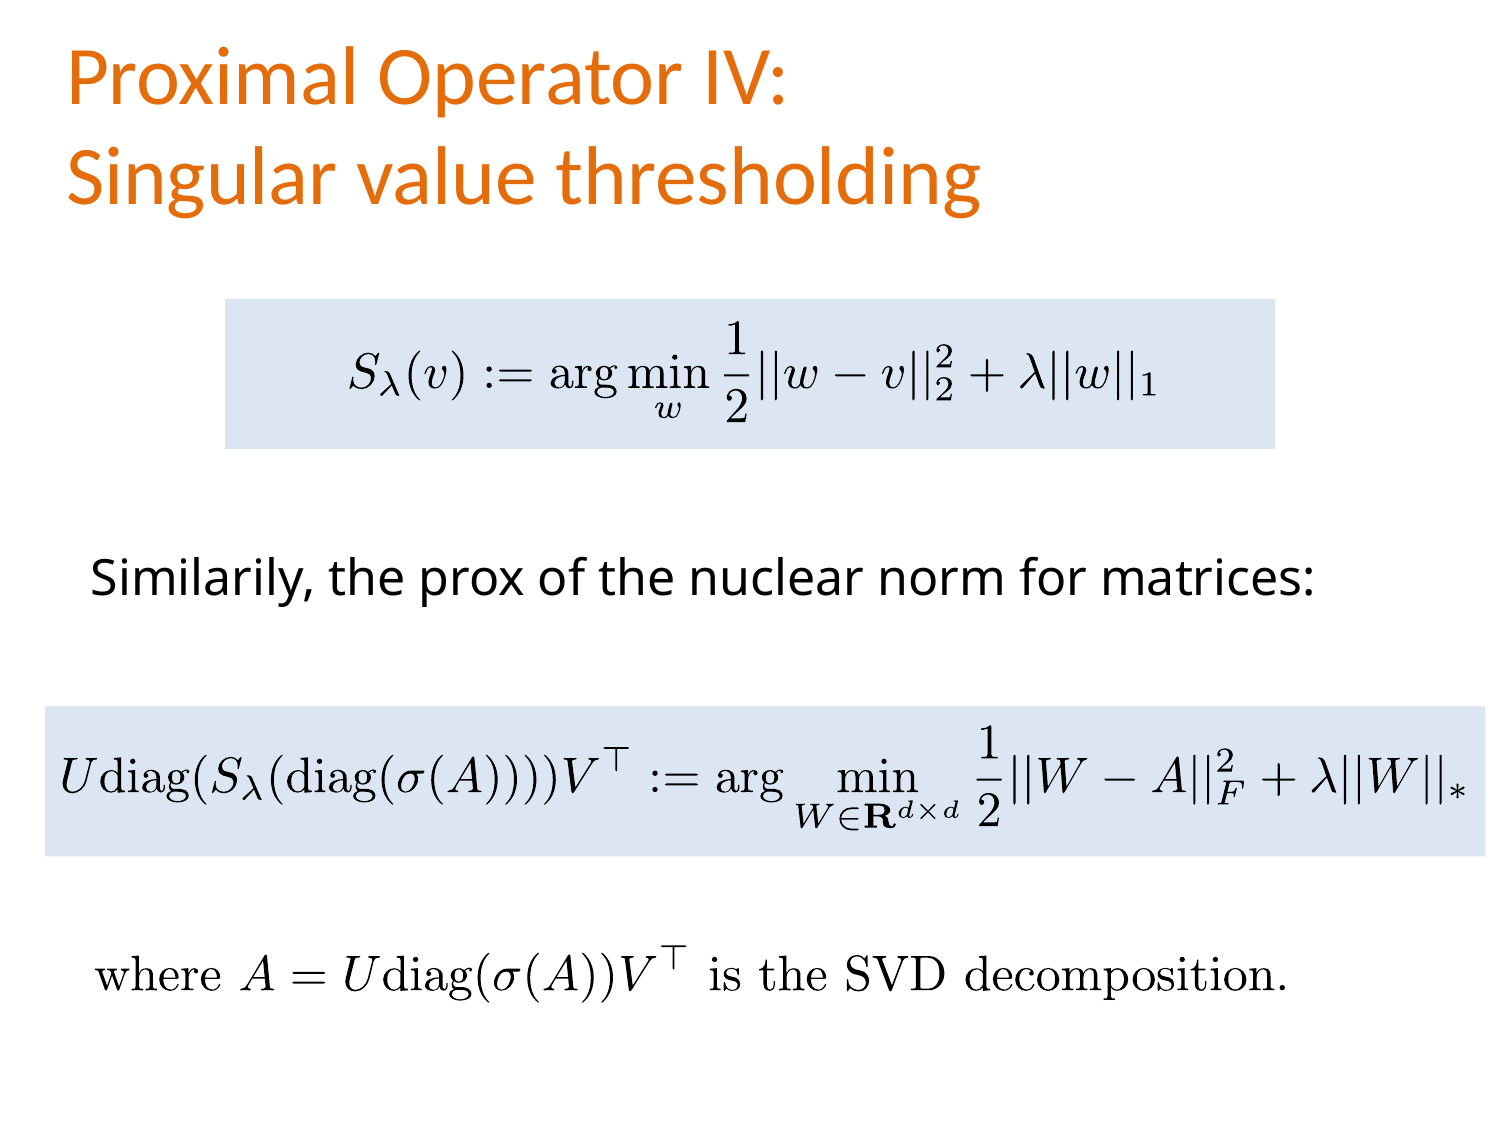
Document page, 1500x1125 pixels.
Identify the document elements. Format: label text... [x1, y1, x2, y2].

text_box [45, 706, 1486, 857]
text_box Similarily, the prox of the nuclear norm for matrices: [75, 534, 1266, 621]
text_box [225, 298, 1276, 449]
text_box [94, 945, 1290, 1003]
text_box Proximal Operator IV: Singular value thresholding [51, 27, 1432, 215]
